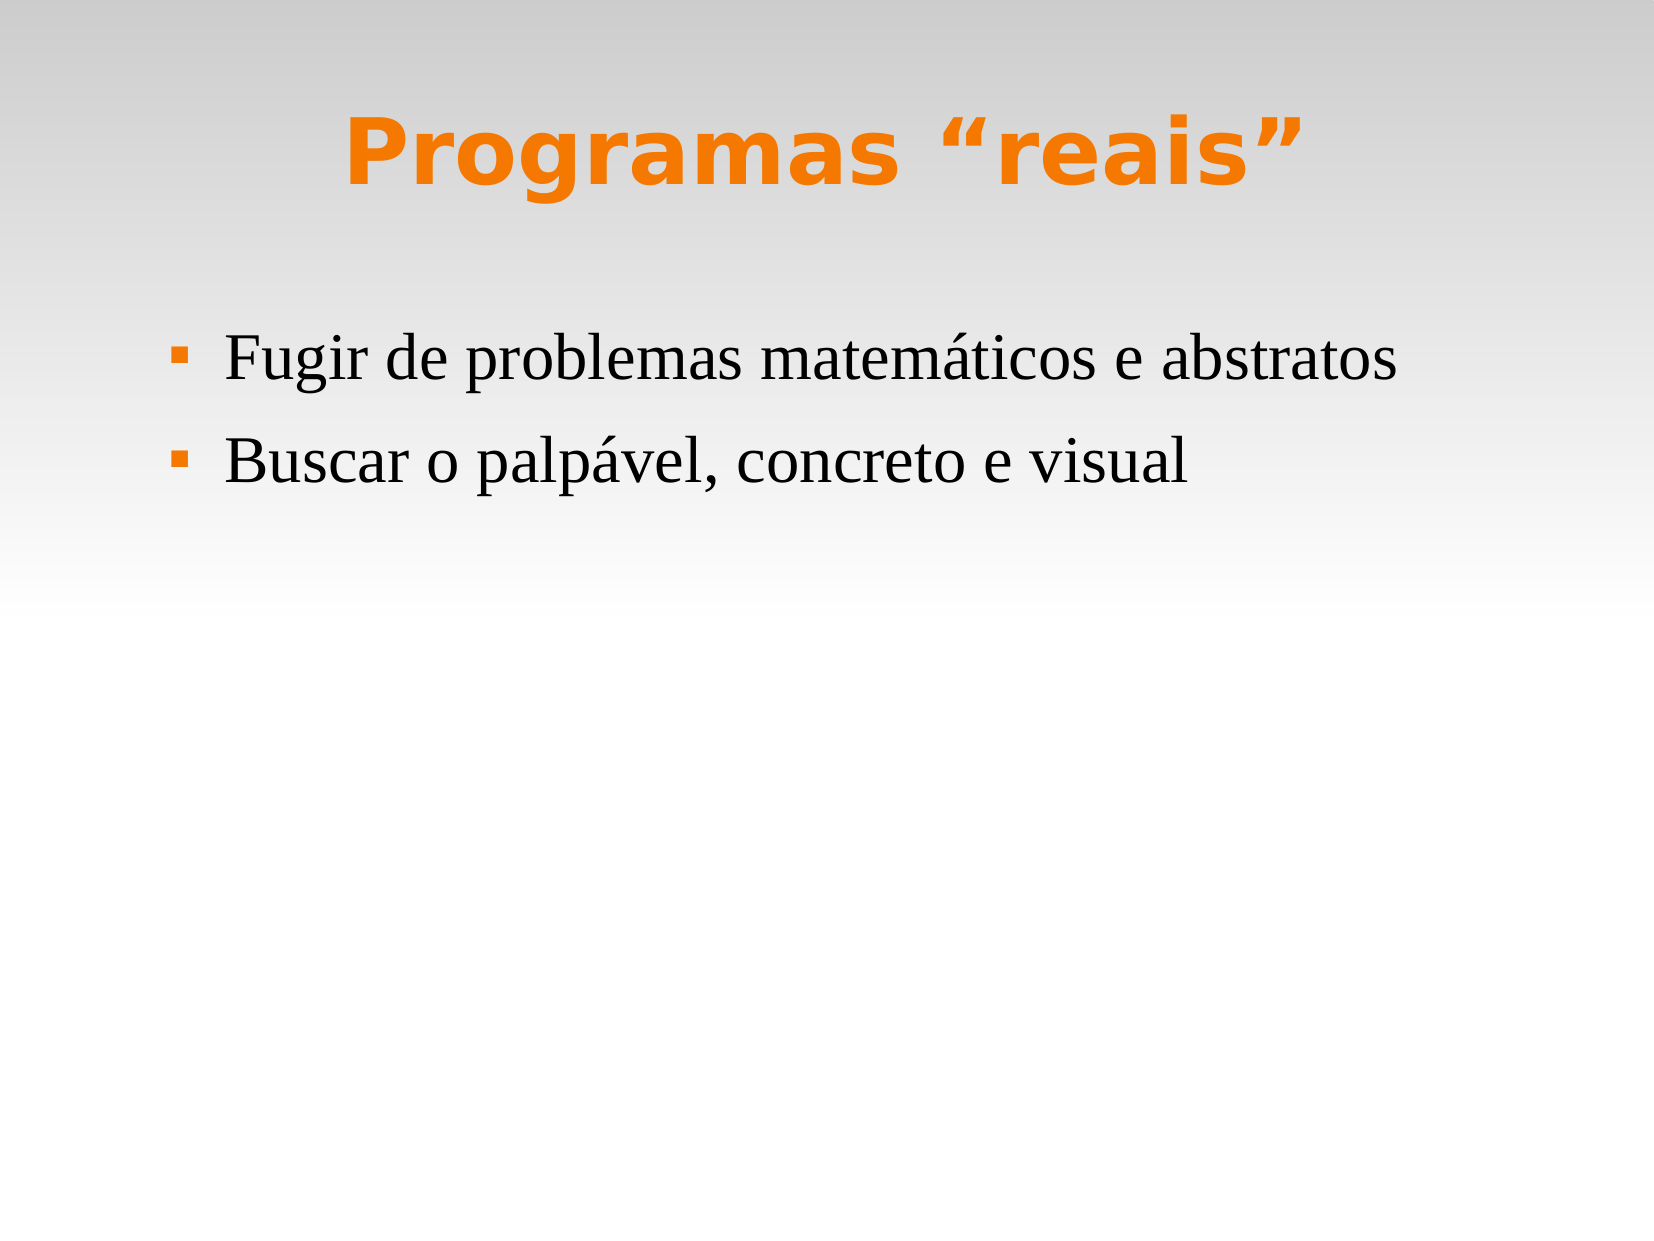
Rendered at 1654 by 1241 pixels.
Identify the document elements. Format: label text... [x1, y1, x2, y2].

list Fugir de problemas matemáticos e abstratos Buscar o palpável, concreto e visual [82, 319, 1571, 1139]
title Programas “reais” [82, 49, 1571, 257]
